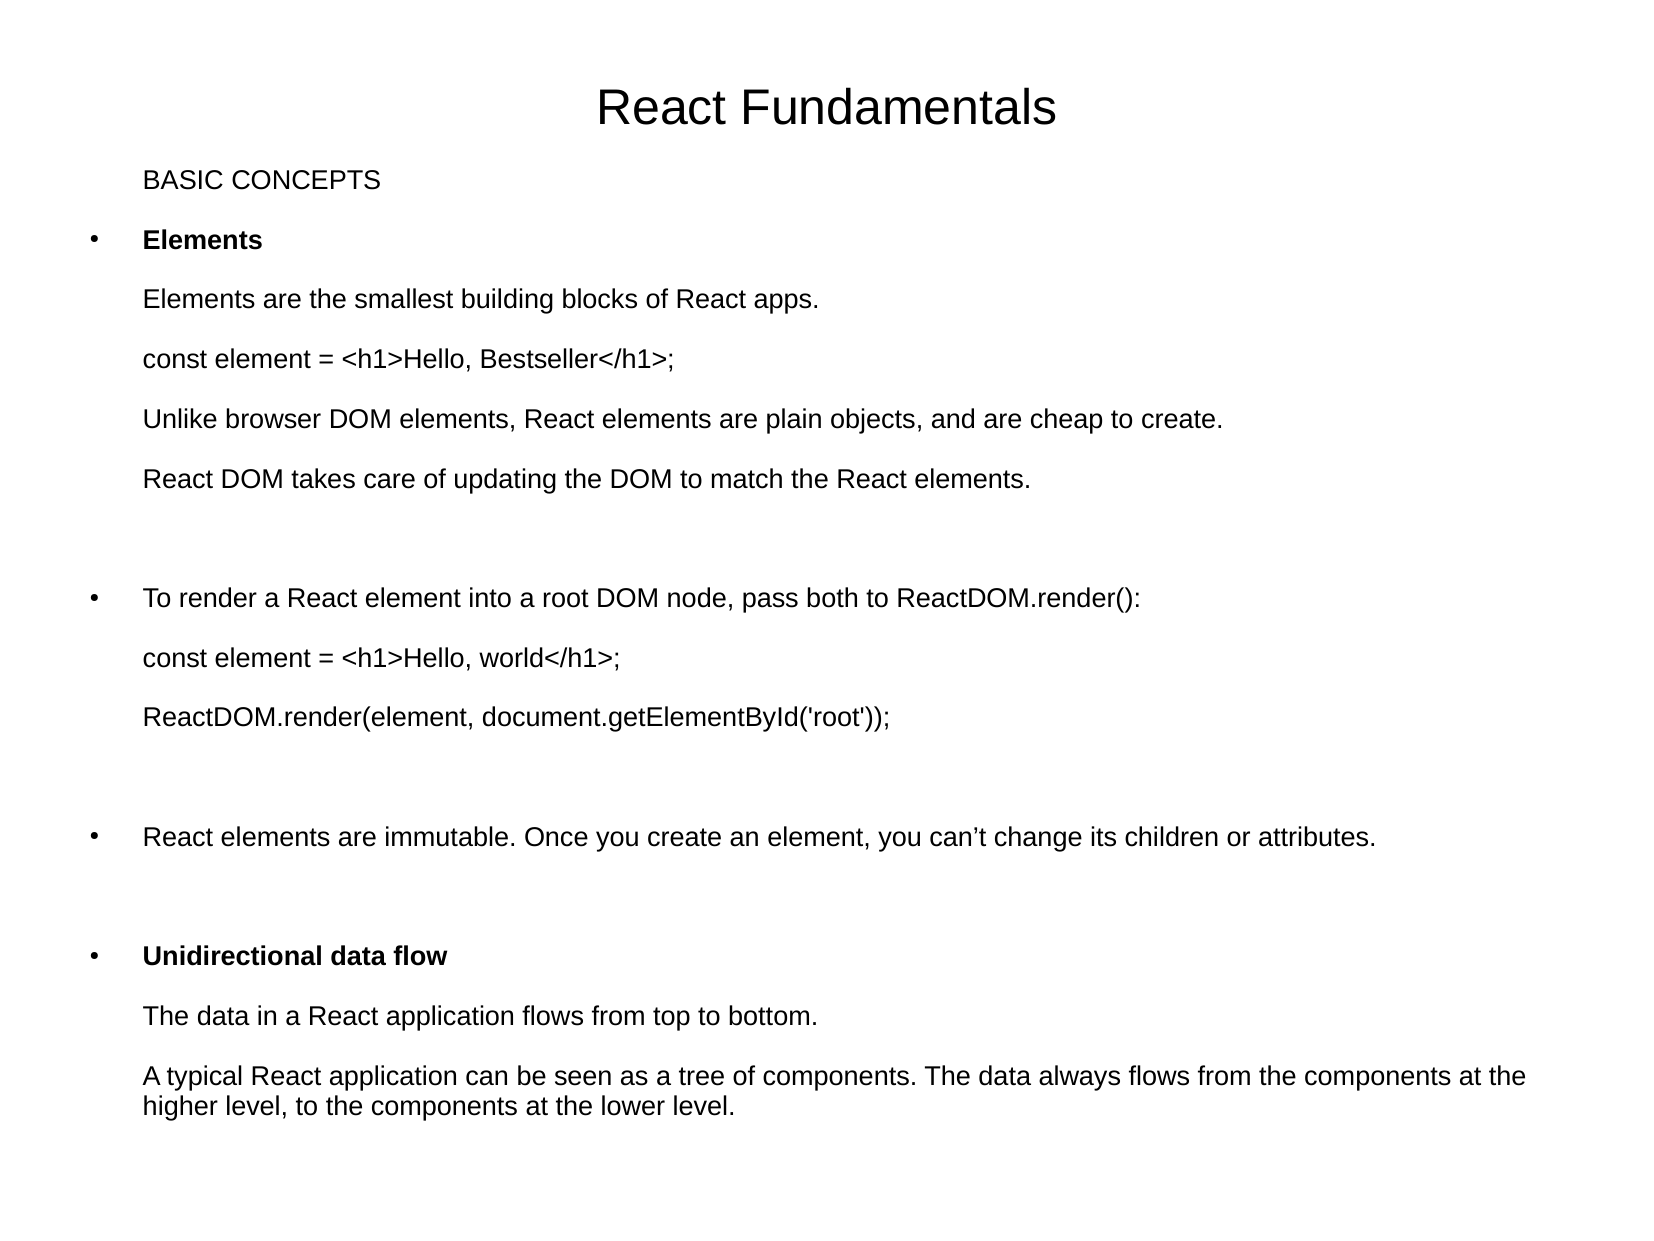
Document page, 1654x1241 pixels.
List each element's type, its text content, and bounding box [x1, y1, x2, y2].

title React Fundamentals [82, 49, 1571, 166]
list BASIC CONCEPTS Elements Elements are the smallest building blocks of React apps. const element = <h1>Hello, Bestseller</h1>; Unlike browser DOM elements, React elements are plain objects, and are cheap to create. React DOM takes care of updating the DOM to match the React elements. To render a React element into a root DOM node, pass both to ReactDOM.render(): const element = <h1>Hello, world</h1>; ReactDOM.render(element, document.getElementById('root')); React elements are immutable. Once you create an element, you can’t change its children or attributes. Unidirectional data flow The data in a React application flows from top to bottom. A typical React application can be seen as a tree of components. The data always flows from the components at the higher level, to the components at the lower level. [71, 165, 1561, 1241]
